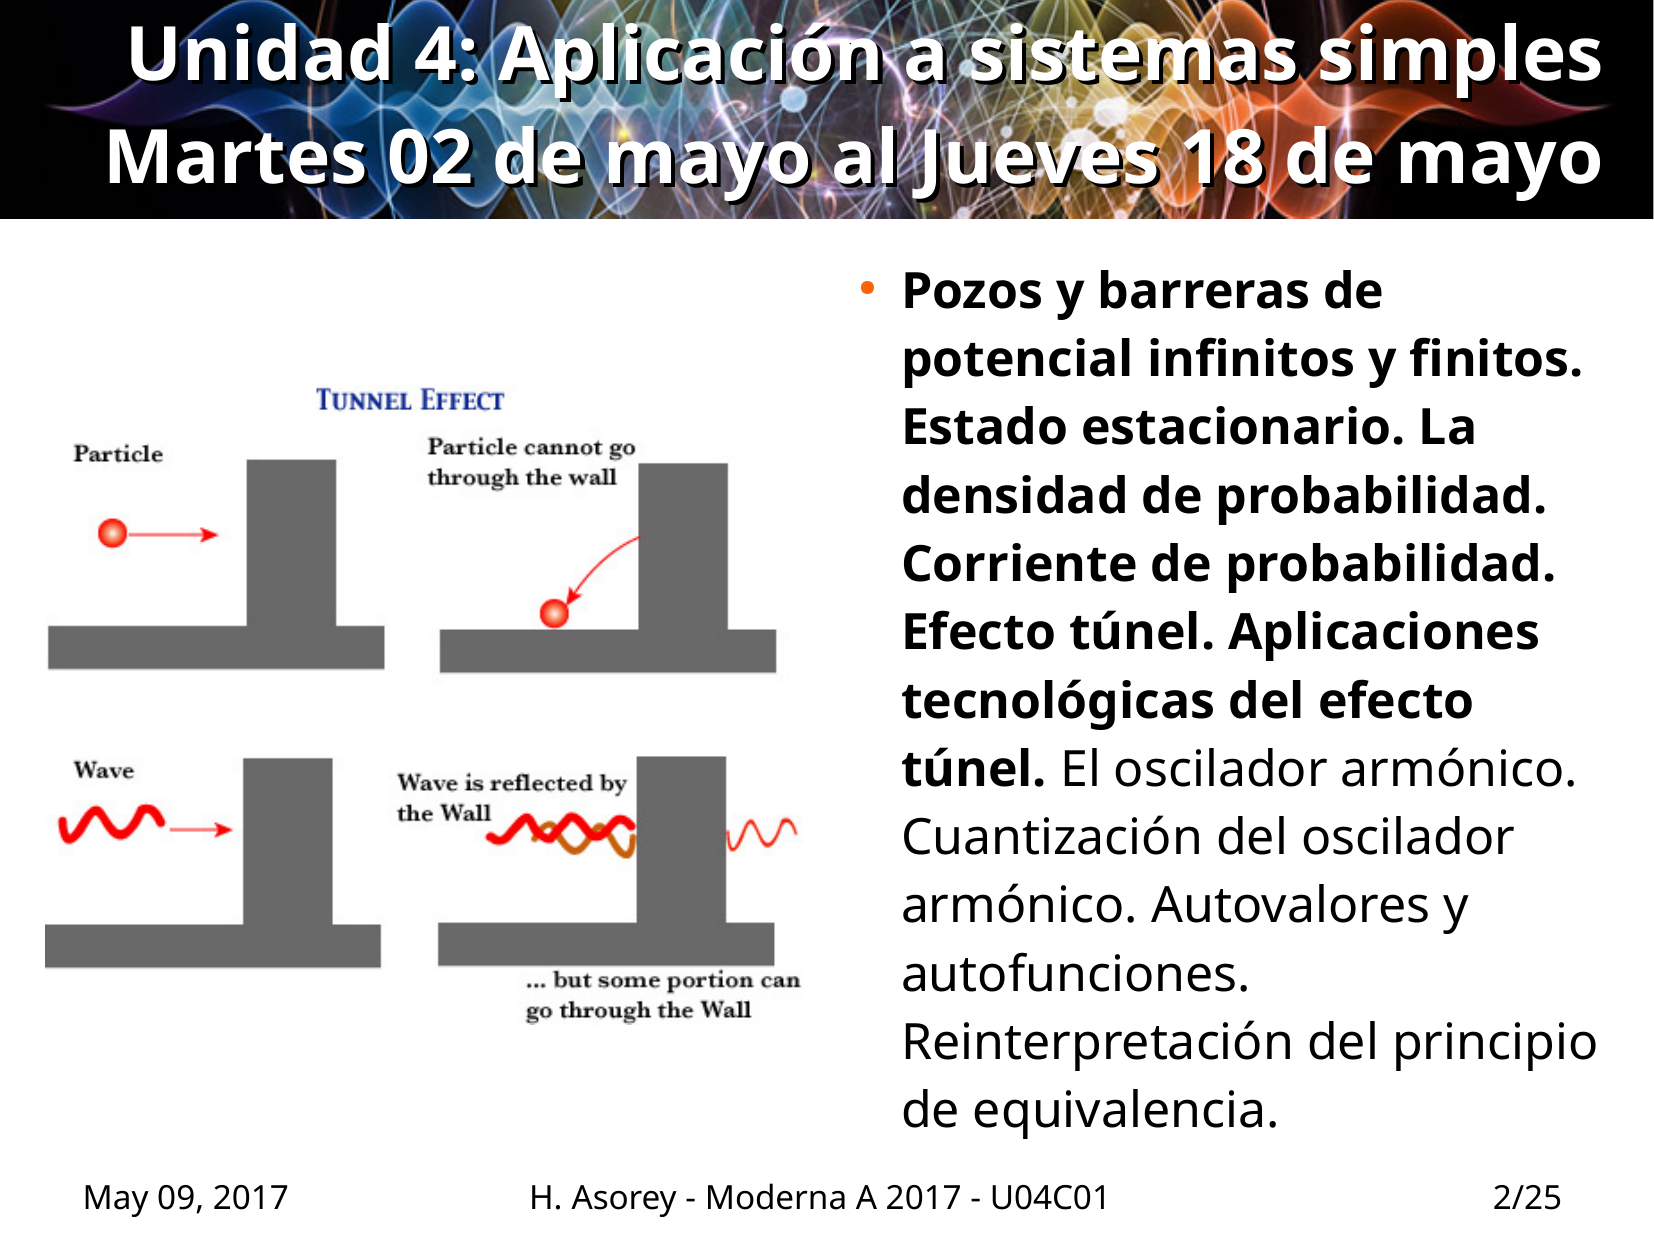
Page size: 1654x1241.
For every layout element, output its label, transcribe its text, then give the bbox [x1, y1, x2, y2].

title Unidad 4: Aplicación a sistemas simples Martes 02 de mayo al Jueves 18 de mayo [45, 11, 1606, 195]
list Pozos y barreras de potencial infinitos y finitos. Estado estacionario. La densidad de probabilidad. Corriente de probabilidad. Efecto túnel. Aplicaciones tecnológicas del efecto túnel. El oscilador armónico. Cuantización del oscilador armónico. Autovalores y autofunciones. Reinterpretación del principio de equivalencia. [844, 255, 1606, 1156]
picture [0, 0, 1654, 219]
picture [45, 385, 807, 1025]
